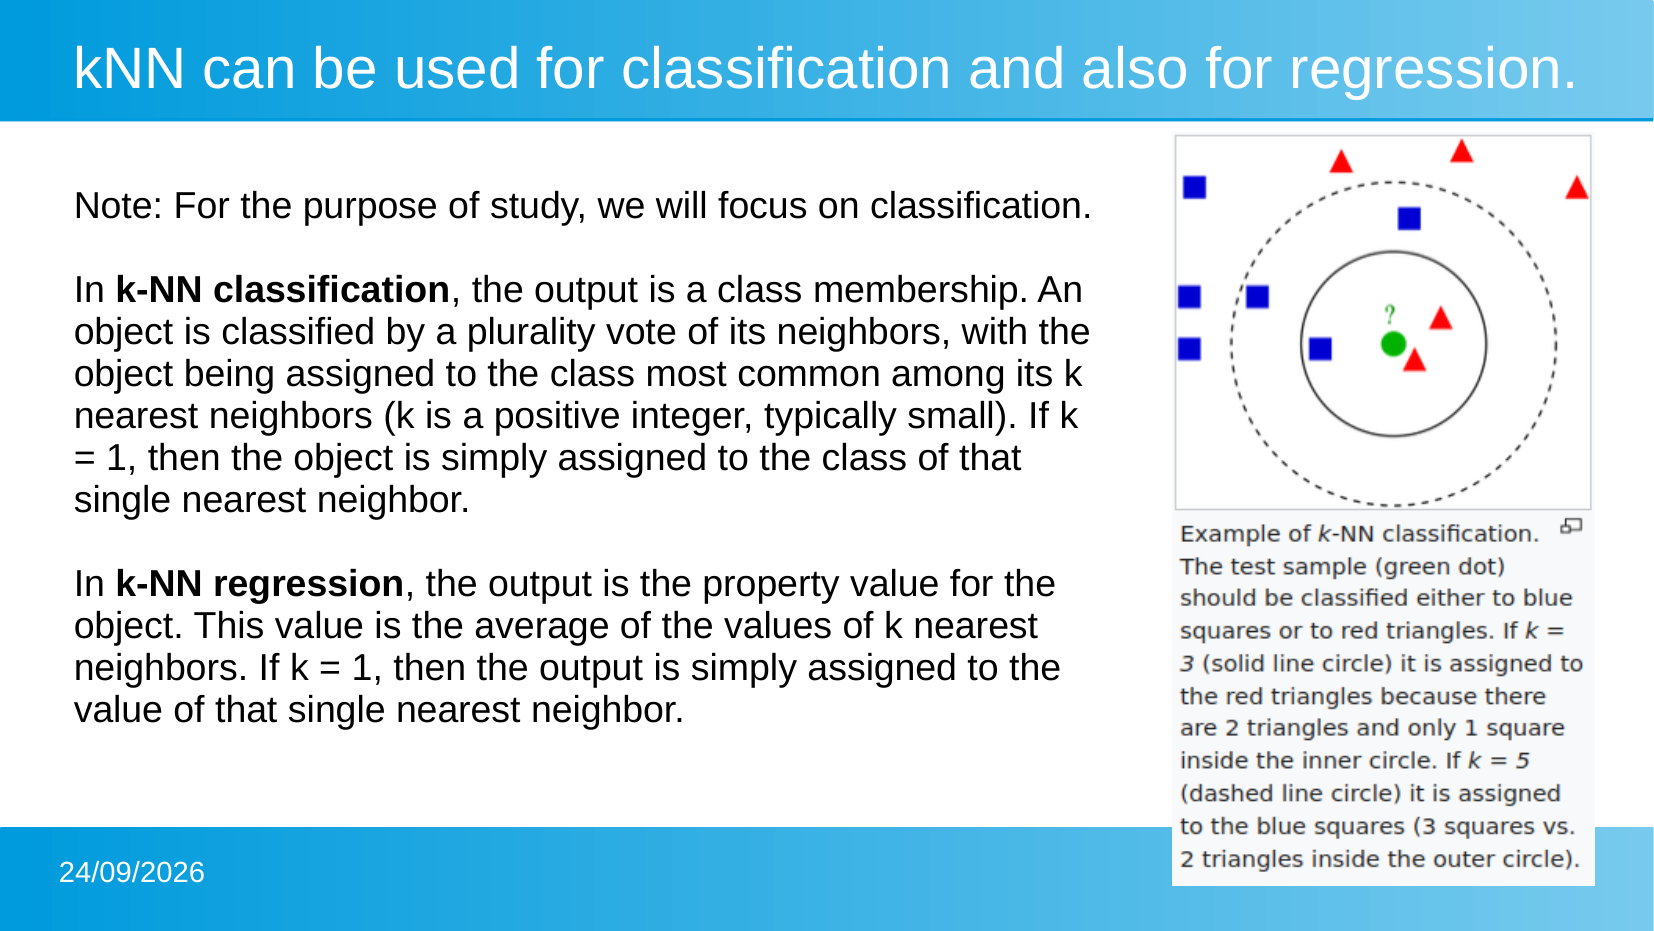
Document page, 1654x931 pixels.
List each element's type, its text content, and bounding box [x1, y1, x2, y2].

text_box Note: For the purpose of study, we will focus on classification. In k-NN classification, the output is a class membership. An object is classified by a plurality vote of its neighbors, with the object being assigned to the class most common among its k nearest neighbors (k is a positive integer, typically small). If k = 1, then the object is simply assigned to the class of that single nearest neighbor. In k-NN regression, the output is the property value for the object. This value is the average of the values of k nearest neighbors. If k = 1, then the output is simply assigned to the value of that single nearest neighbor. [59, 177, 1123, 738]
picture [1172, 132, 1595, 886]
title kNN can be used for classification and also for regression. [59, 29, 1595, 108]
